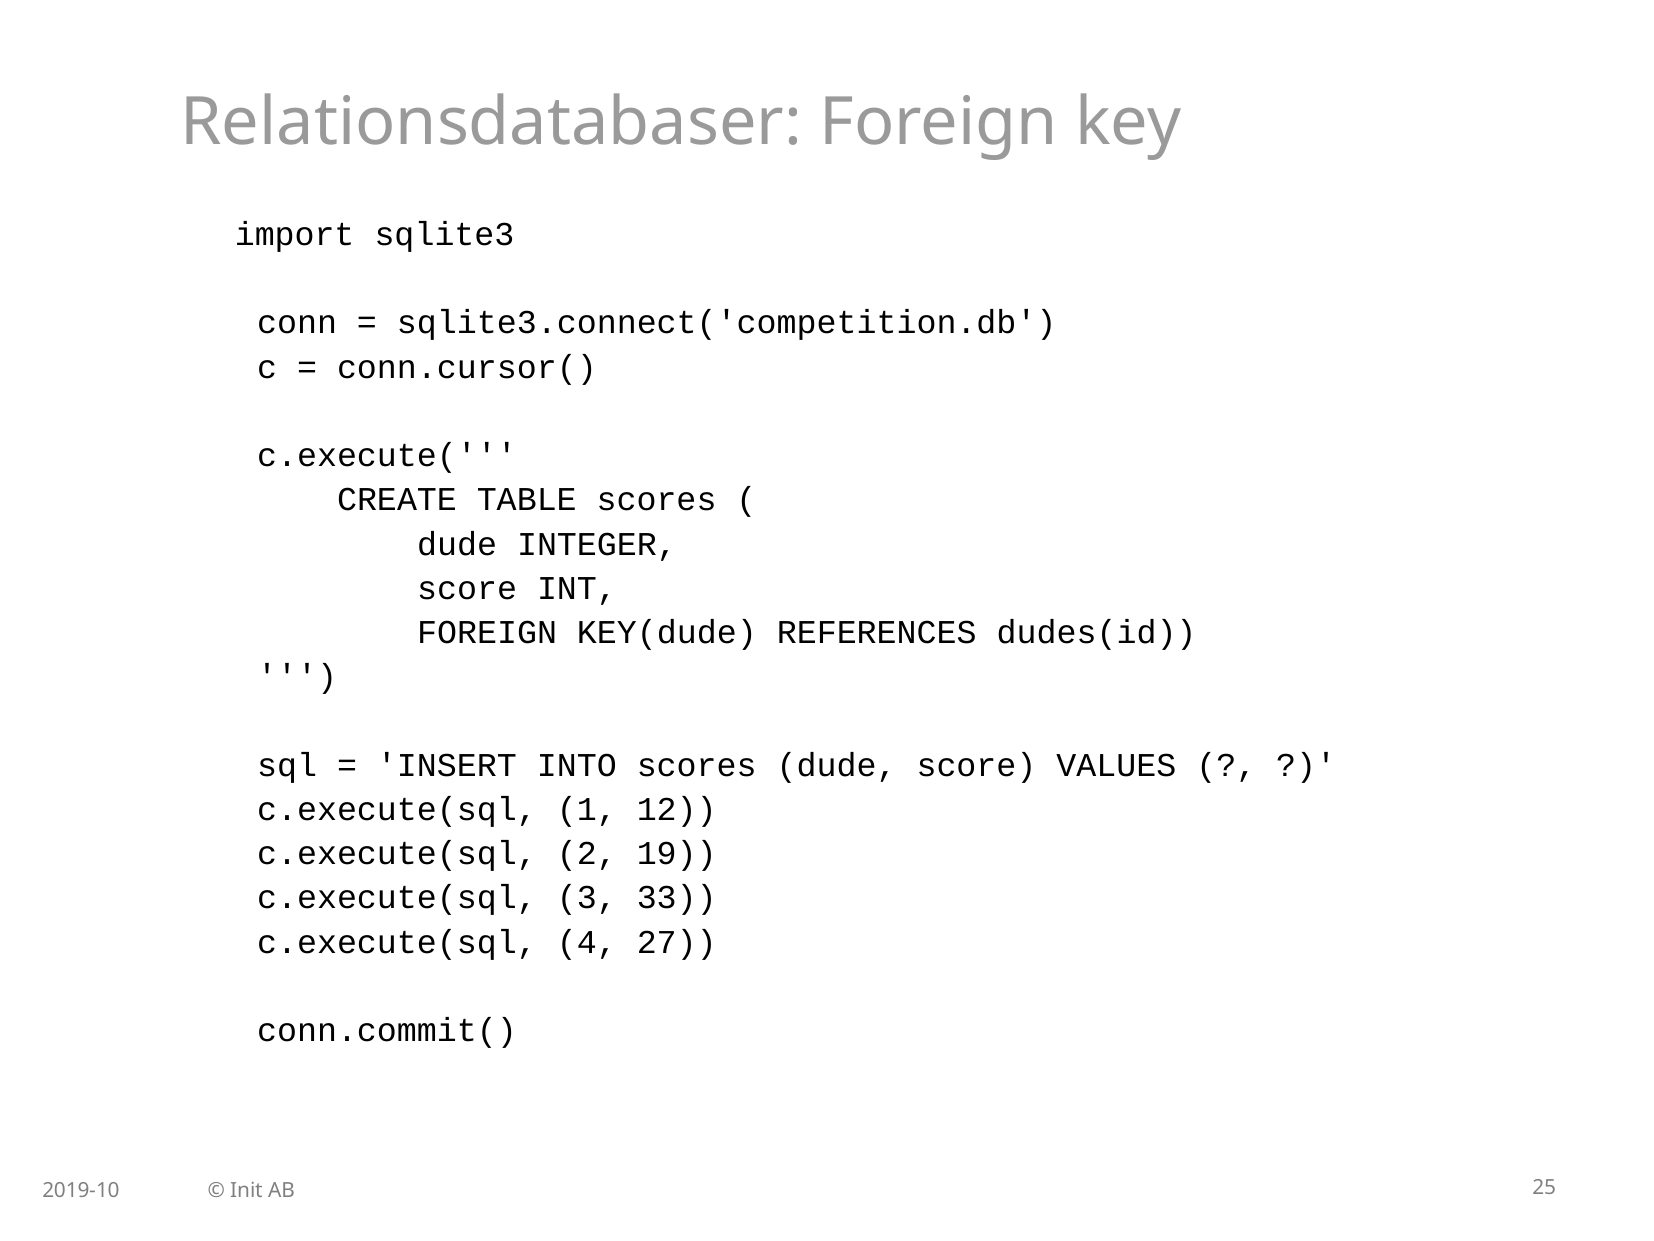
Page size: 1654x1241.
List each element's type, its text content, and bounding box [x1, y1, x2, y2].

text_box import sqlite3 conn = sqlite3.connect('competition.db') c = conn.cursor() c.execute(''' CREATE TABLE scores ( dude INTEGER, score INT, FOREIGN KEY(dude) REFERENCES dudes(id)) ''') sql = 'INSERT INTO scores (dude, score) VALUES (?, ?)' c.execute(sql, (1, 12)) c.execute(sql, (2, 19)) c.execute(sql, (3, 33)) c.execute(sql, (4, 27)) conn.commit() [165, 209, 1489, 1061]
text_box © Init AB [192, 1143, 1461, 1210]
text_box Relationsdatabaser: Foreign key [165, 0, 1489, 166]
text_box 2019-10 [27, 1143, 166, 1210]
text_box <nummer> [1488, 1143, 1571, 1210]
